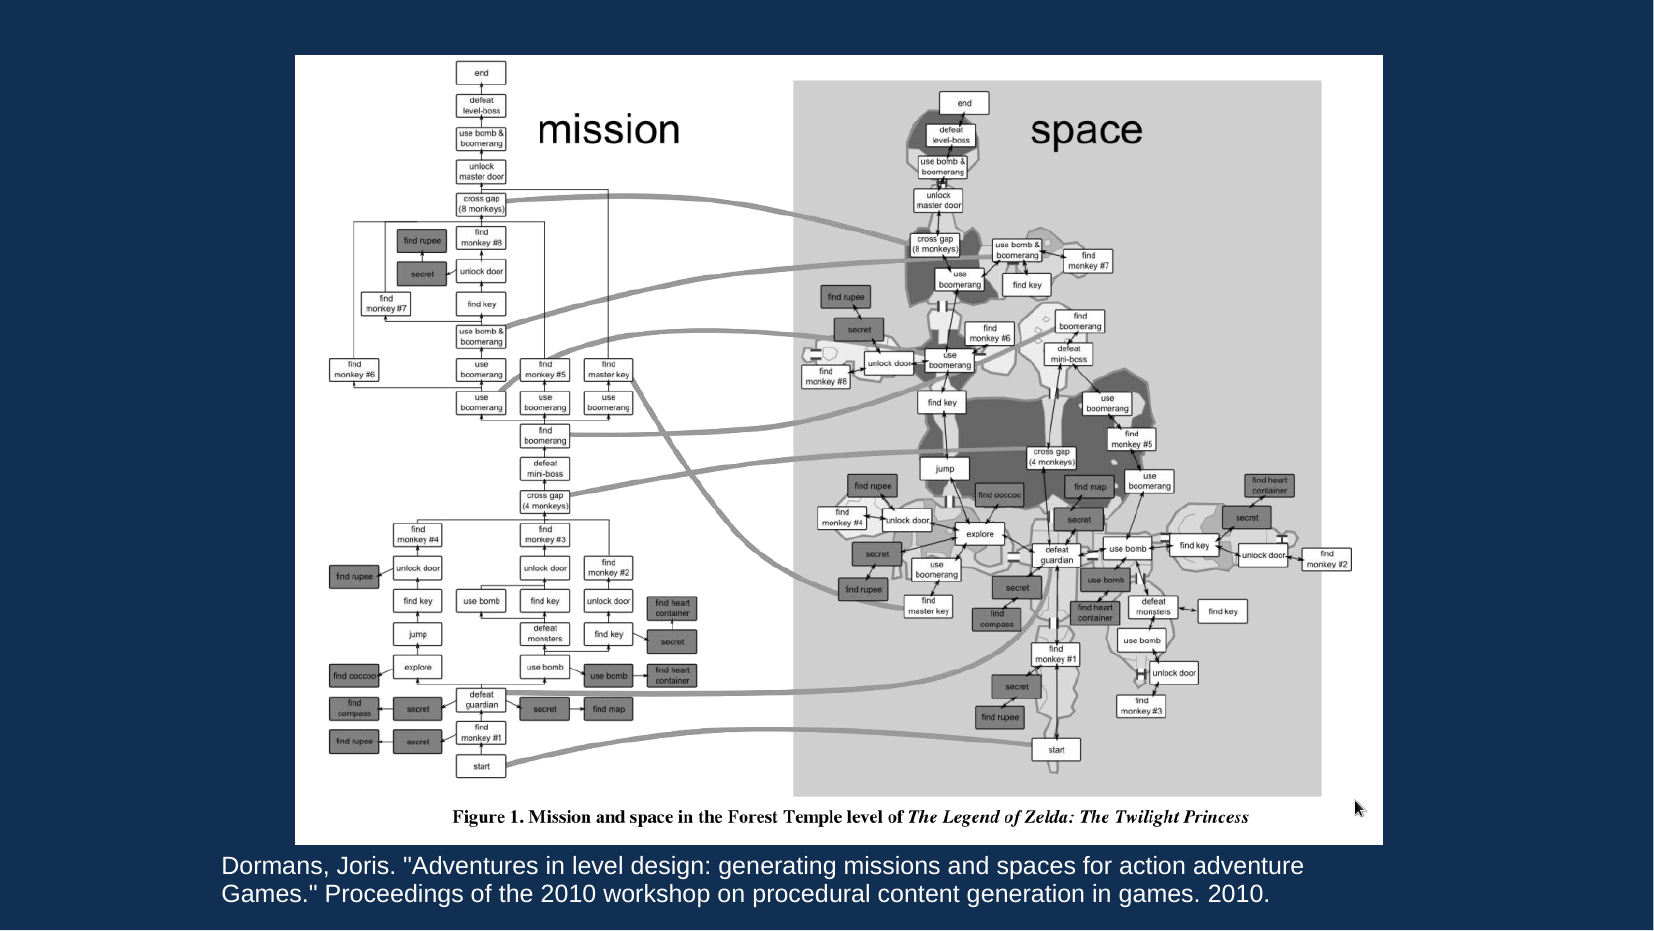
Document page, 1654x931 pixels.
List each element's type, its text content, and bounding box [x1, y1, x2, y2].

text_box Dormans, Joris. "Adventures in level design: generating missions and spaces for action adventure Games." Proceedings of the 2010 workshop on procedural content generation in games. 2010. [206, 844, 1322, 916]
picture [295, 55, 1383, 845]
